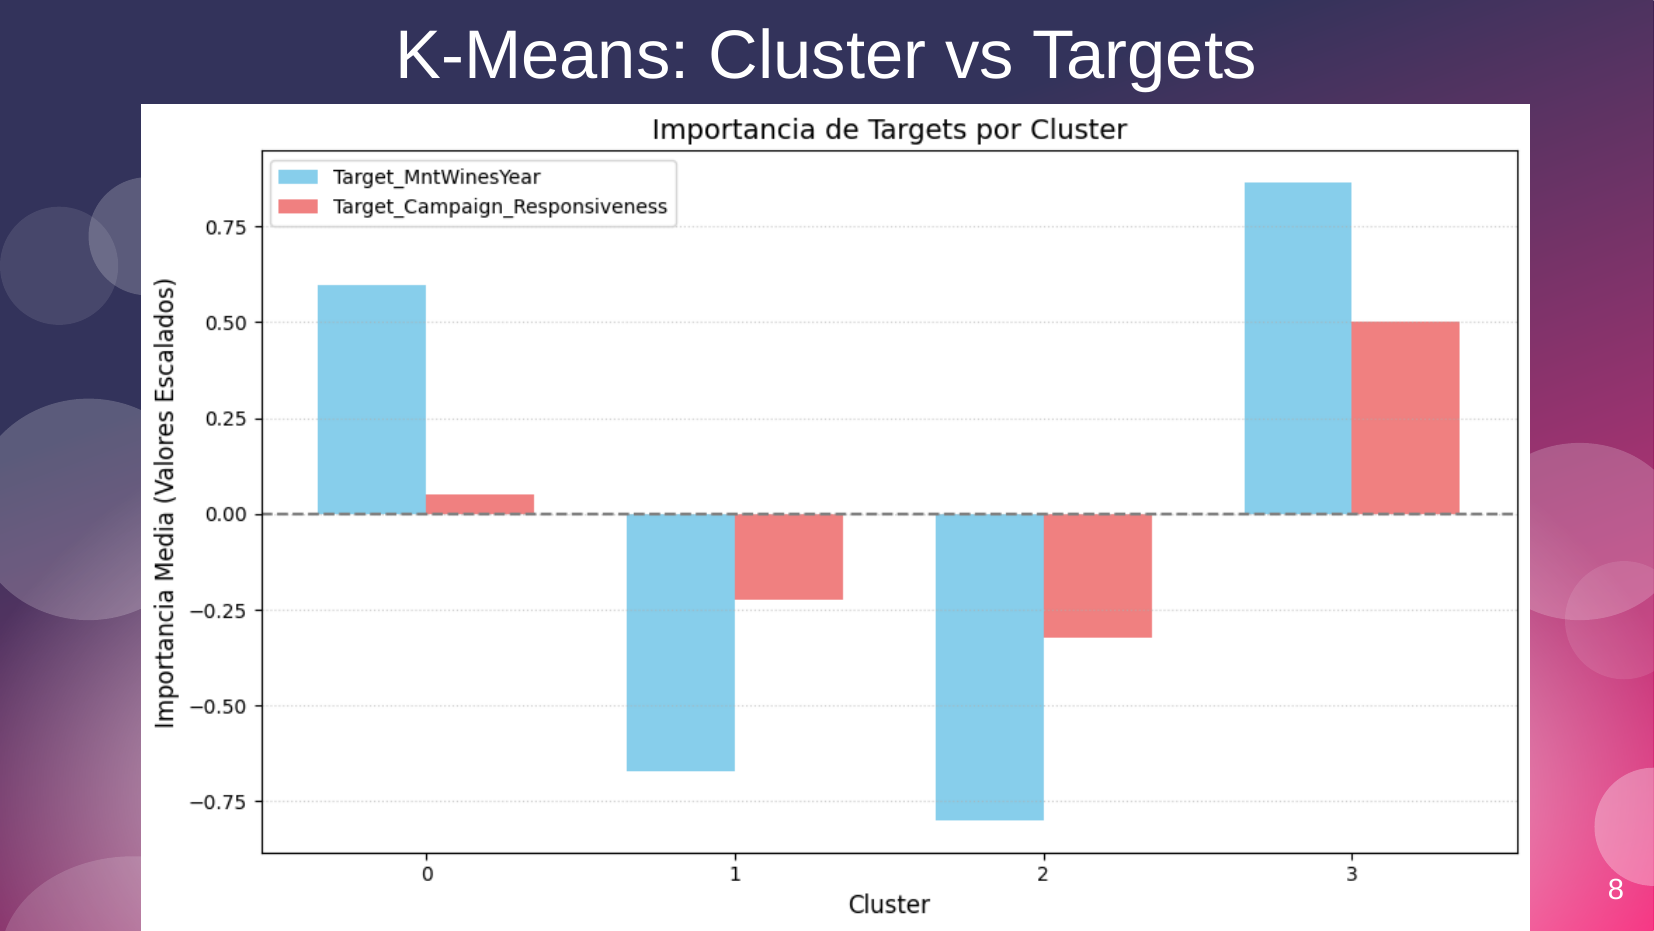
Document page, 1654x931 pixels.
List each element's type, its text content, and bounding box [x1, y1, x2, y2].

picture [141, 104, 1530, 931]
title K-Means: Cluster vs Targets [88, 0, 1565, 136]
